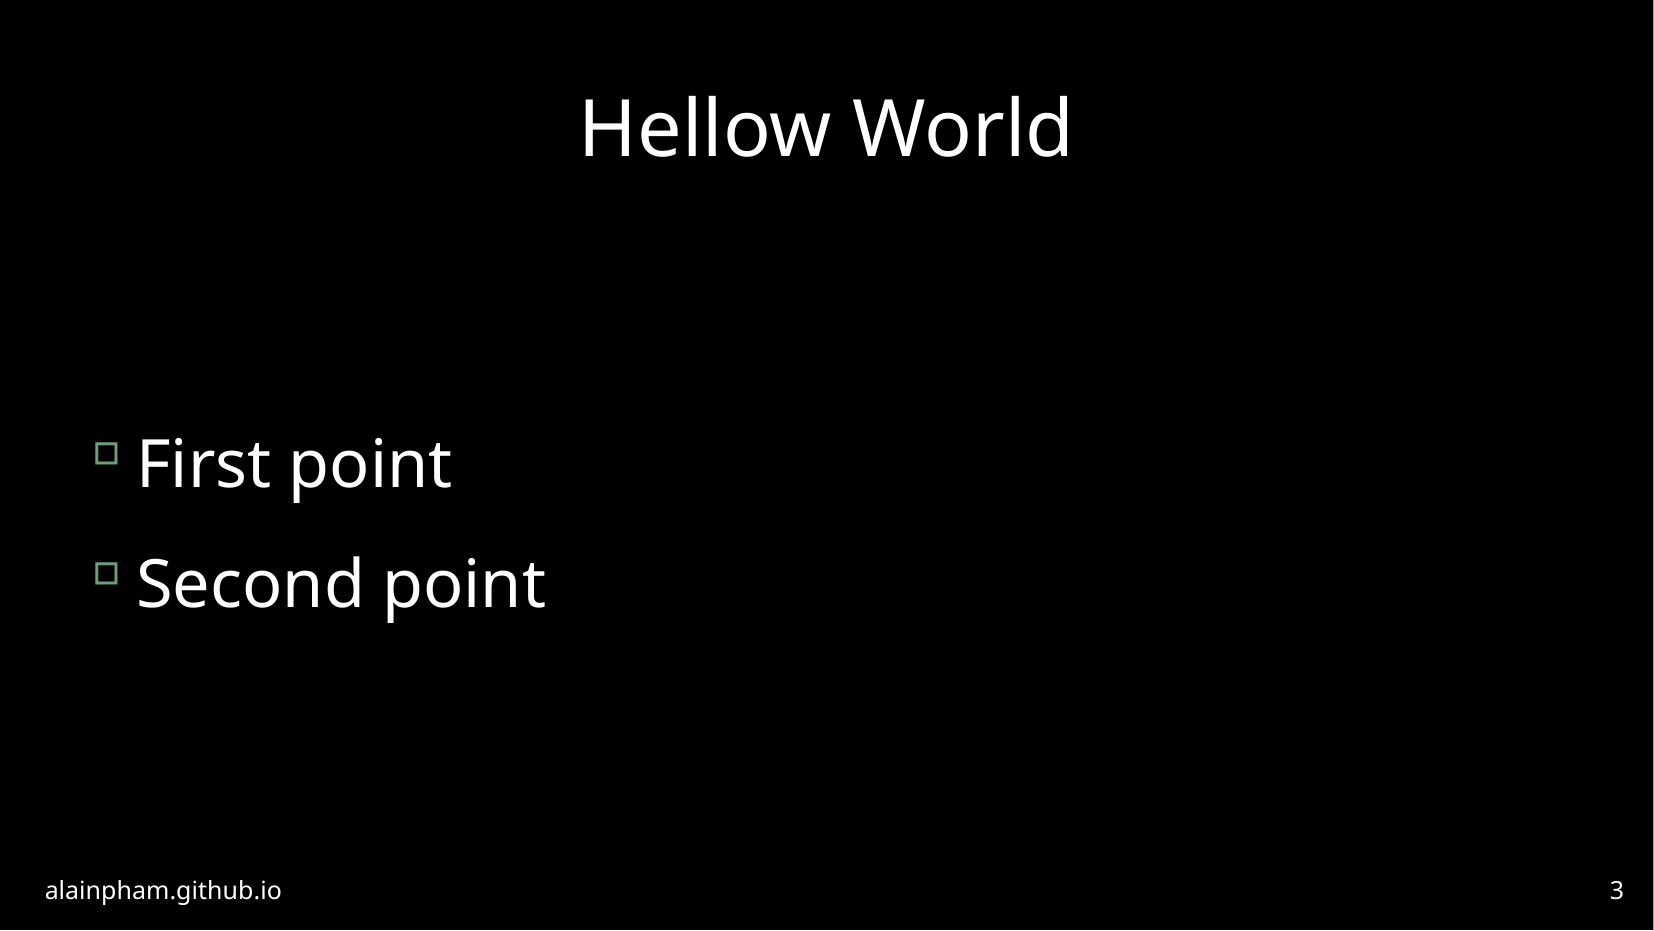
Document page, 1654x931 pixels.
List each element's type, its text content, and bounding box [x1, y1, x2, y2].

list First point Second point [59, 217, 1595, 826]
title Hellow World [59, 59, 1595, 193]
